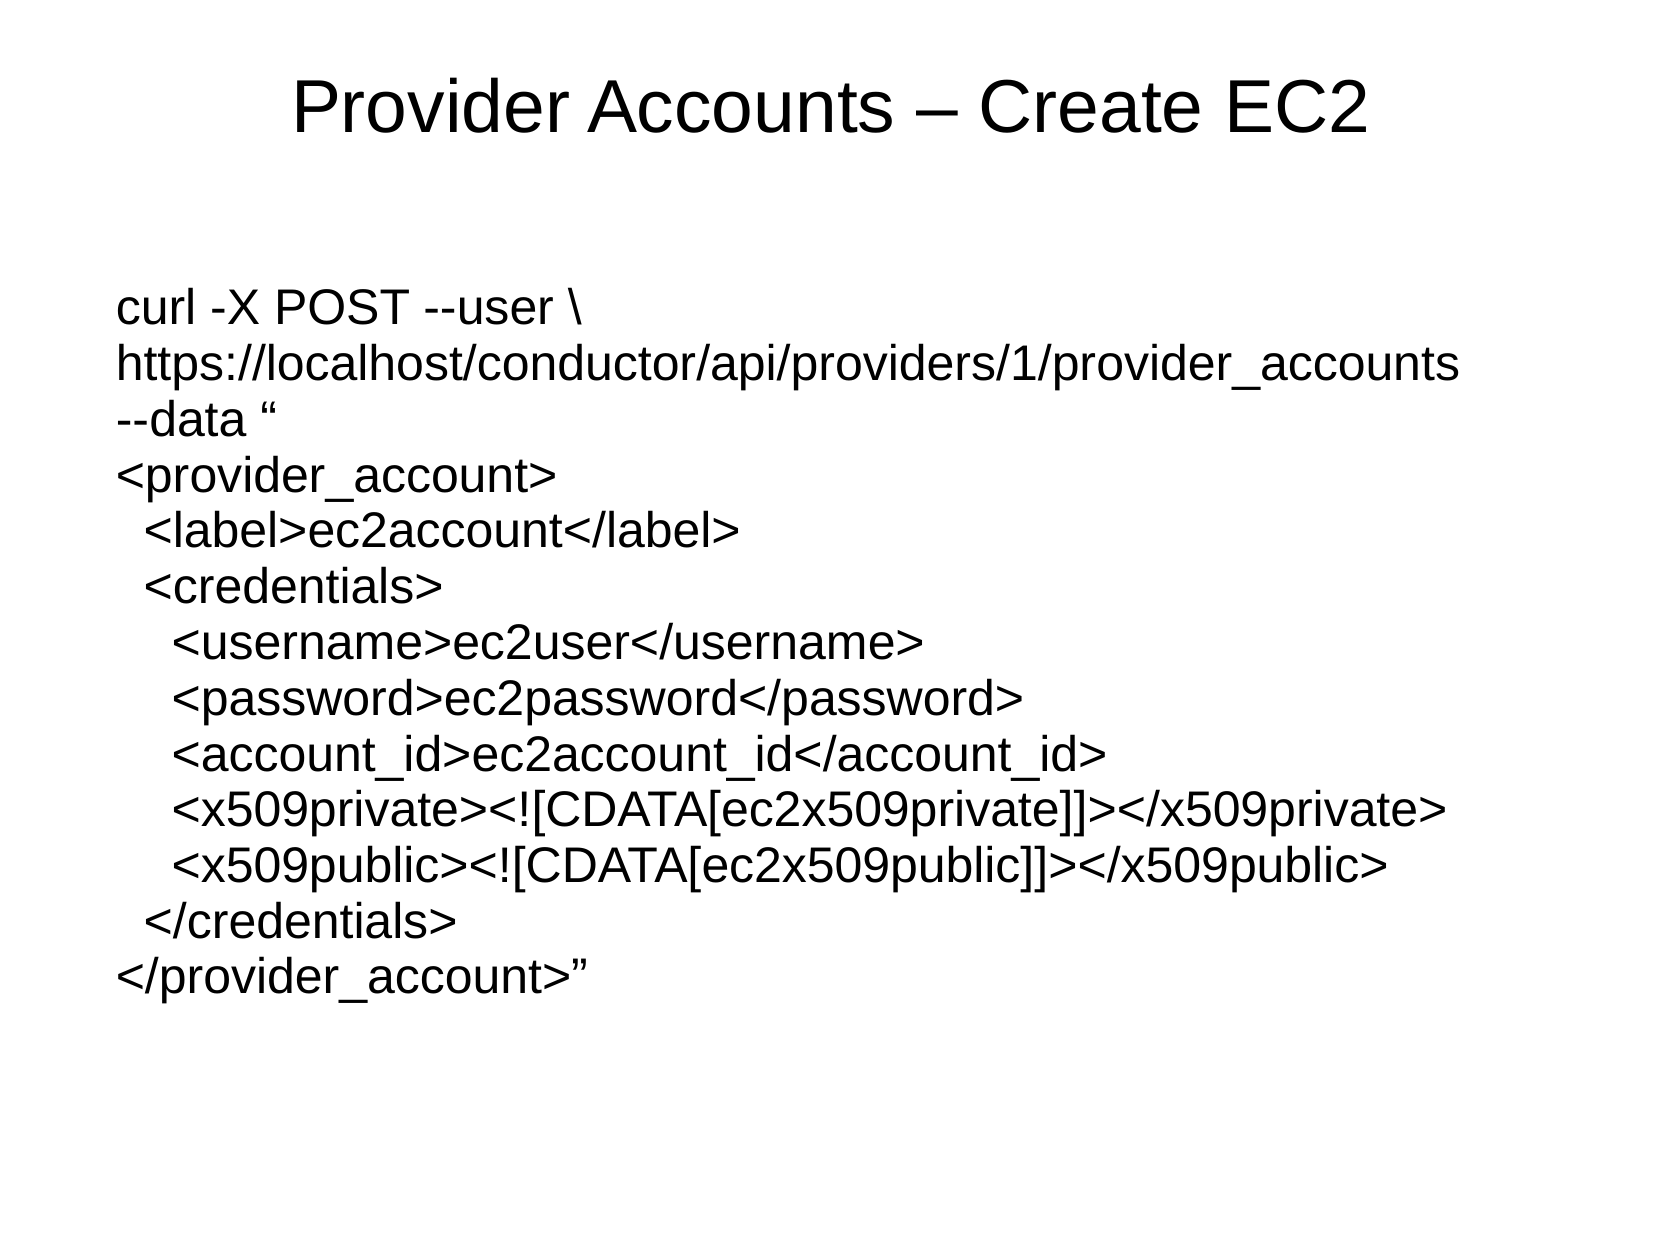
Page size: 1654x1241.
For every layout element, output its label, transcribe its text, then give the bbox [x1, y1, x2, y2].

title Provider Accounts – Create EC2 [86, 2, 1576, 211]
subtitle curl -X POST --user \ https://localhost/conductor/api/providers/1/provider_accounts --data “ <provider_account> <label>ec2account</label> <credentials> <username>ec2user</username> <password>ec2password</password> <account_id>ec2account_id</account_id> <x509private><![CDATA[ec2x509private]]></x509private> <x509public><![CDATA[ec2x509public]]></x509public> </credentials> </provider_account>” [115, 223, 1571, 1066]
